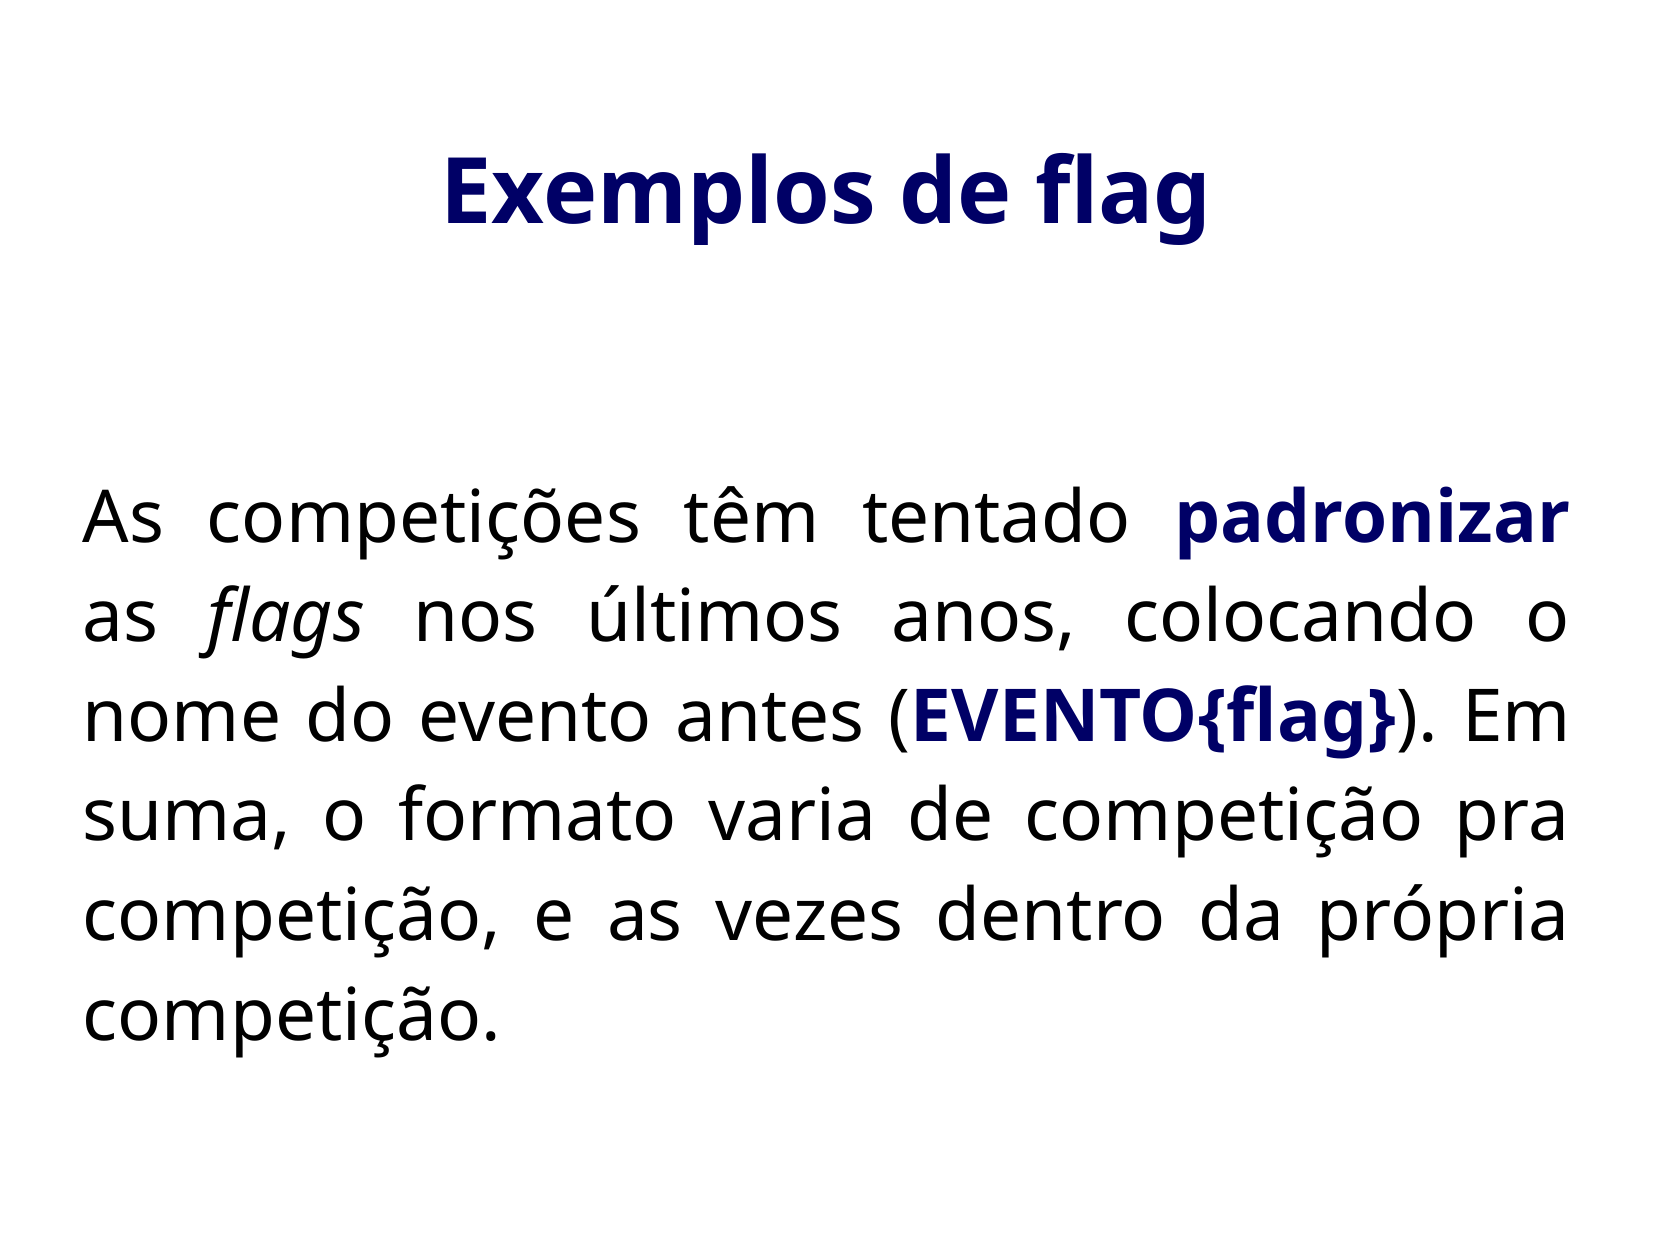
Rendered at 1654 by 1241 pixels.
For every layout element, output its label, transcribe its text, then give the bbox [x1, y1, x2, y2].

subtitle As competições têm tentado padronizar as flags nos últimos anos, colocando o nome do evento antes (EVENTO{flag}). Em suma, o formato varia de competição pra competição, e as vezes dentro da própria competição. [82, 322, 1571, 1241]
title Exemplos de flag [82, 84, 1571, 292]
